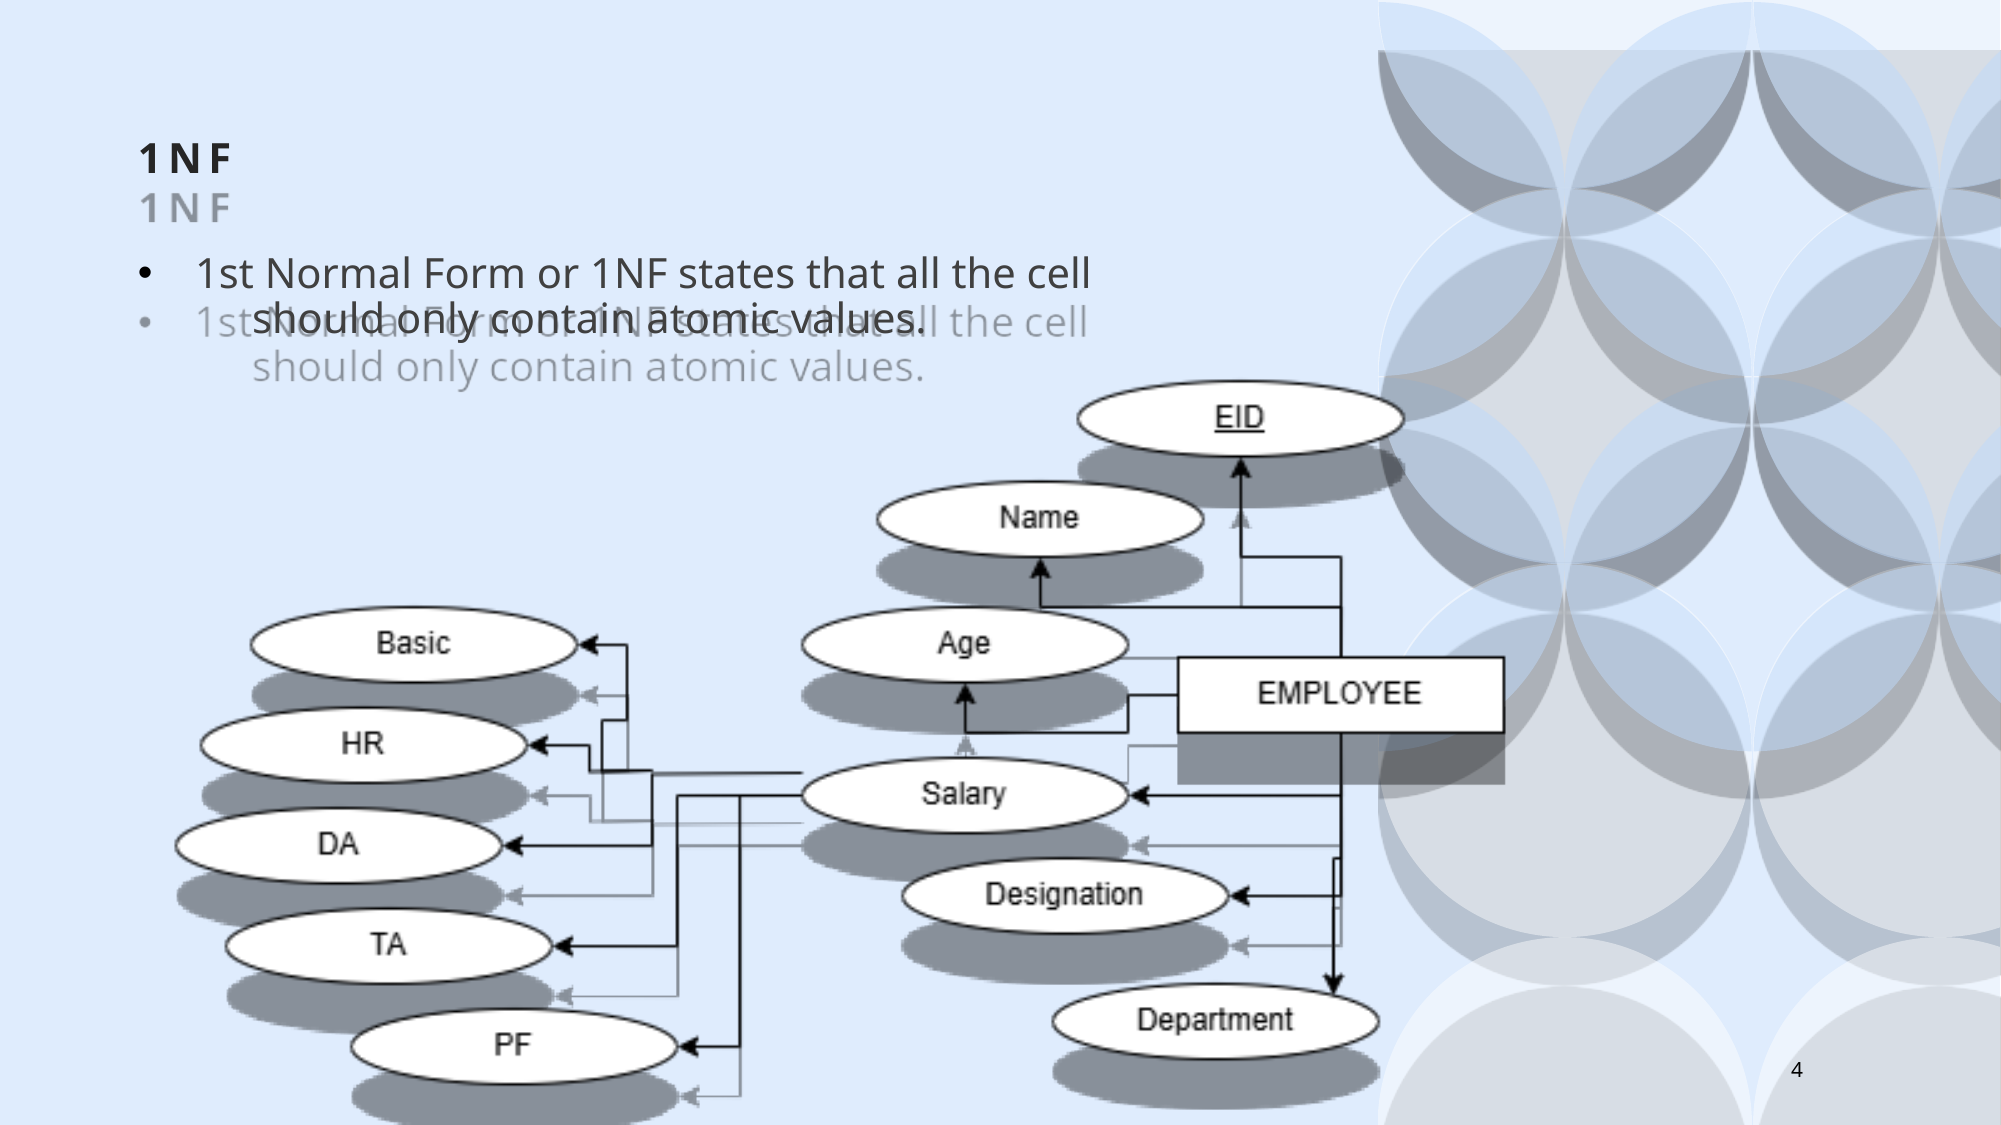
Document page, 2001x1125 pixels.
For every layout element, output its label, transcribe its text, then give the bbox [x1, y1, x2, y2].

list 1st Normal Form or 1NF states that all the cell should only contain atomic values. [138, 252, 1214, 343]
title 1NF [138, 138, 1857, 230]
picture [138, 343, 1546, 1124]
slide_number 4 [1791, 1047, 1930, 1095]
